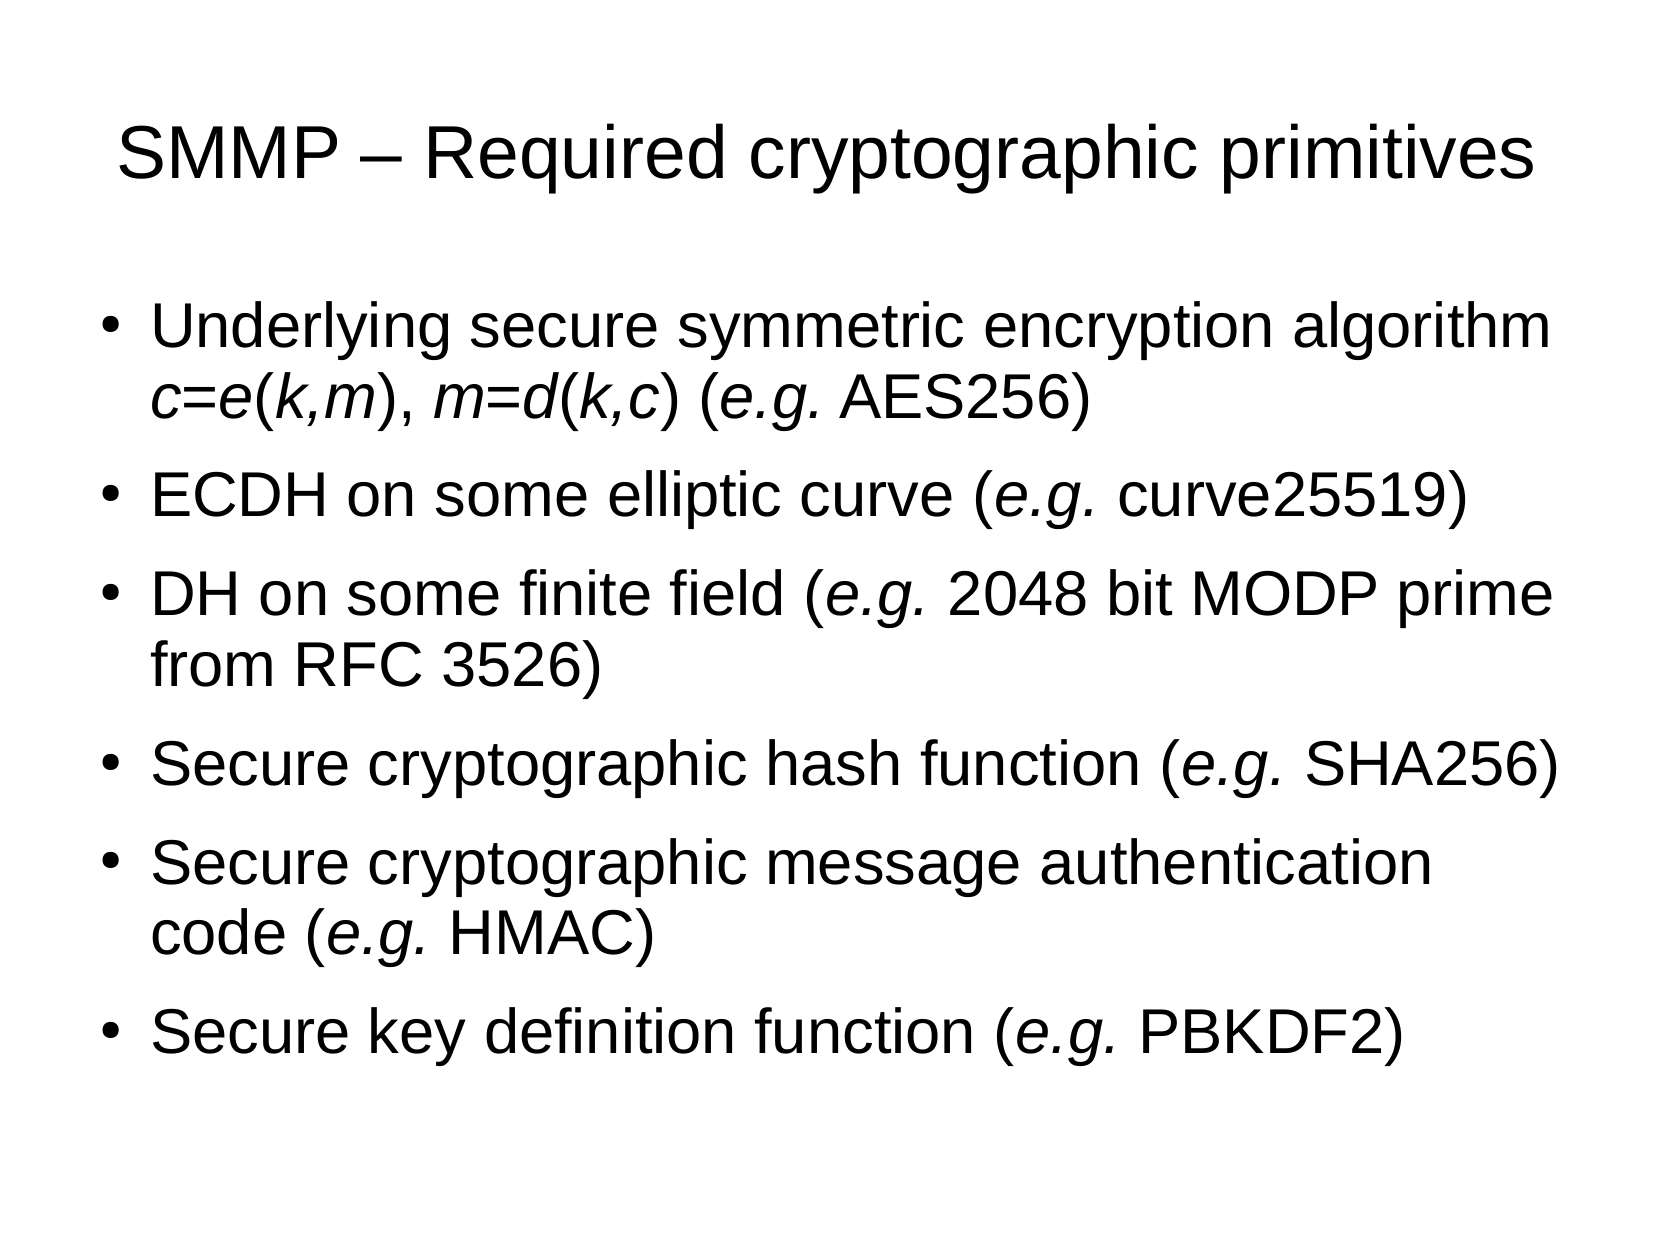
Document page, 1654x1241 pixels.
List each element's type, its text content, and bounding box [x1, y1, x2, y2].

title SMMP – Required cryptographic primitives [82, 49, 1571, 257]
list Underlying secure symmetric encryption algorithm c=e(k,m), m=d(k,c) (e.g. AES256) ECDH on some elliptic curve (e.g. curve25519) DH on some finite field (e.g. 2048 bit MODP prime from RFC 3526) Secure cryptographic hash function (e.g. SHA256) Secure cryptographic message authentication code (e.g. HMAC) Secure key definition function (e.g. PBKDF2) [82, 290, 1571, 1136]
